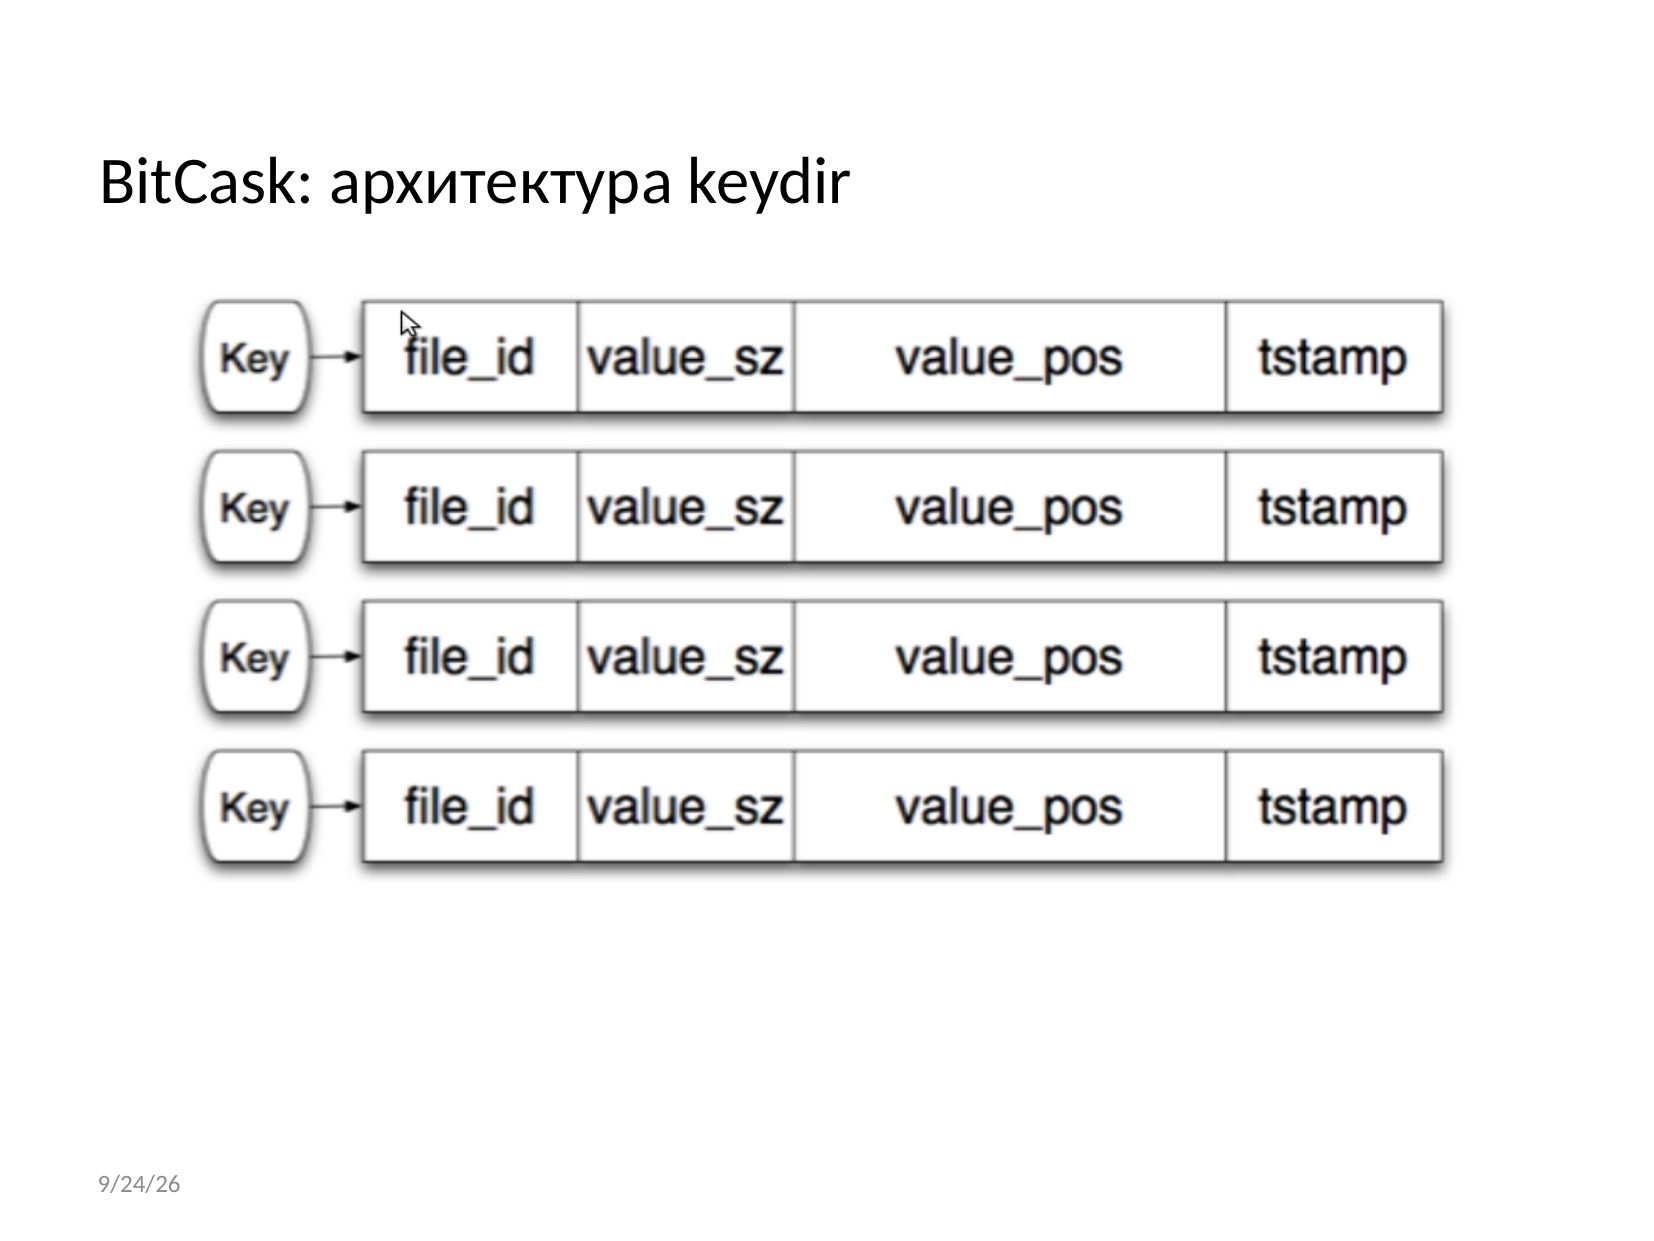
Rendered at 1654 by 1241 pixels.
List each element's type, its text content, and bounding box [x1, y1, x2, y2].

title BitCask: архитектура keydir [99, 109, 1588, 265]
picture [181, 276, 1472, 906]
